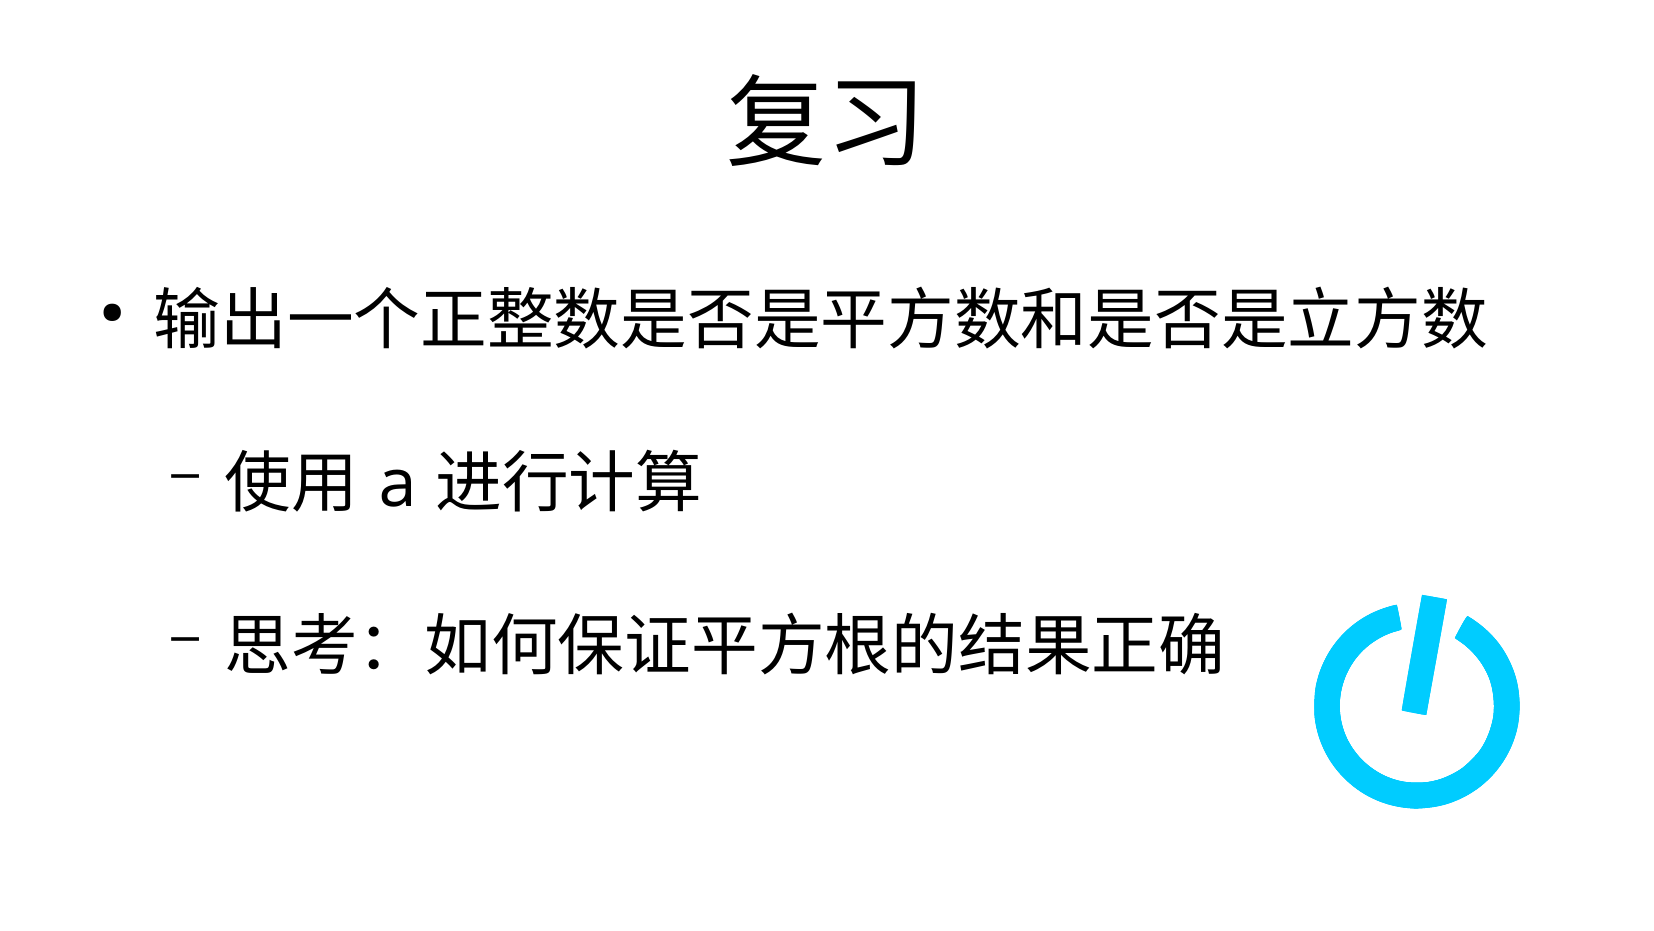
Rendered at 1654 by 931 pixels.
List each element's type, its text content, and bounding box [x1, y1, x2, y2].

list 输出一个正整数是否是平方数和是否是立方数 使用a进行计算 思考：如何保证平方根的结果正确 [82, 217, 1571, 931]
title 复习 [82, 37, 1571, 193]
